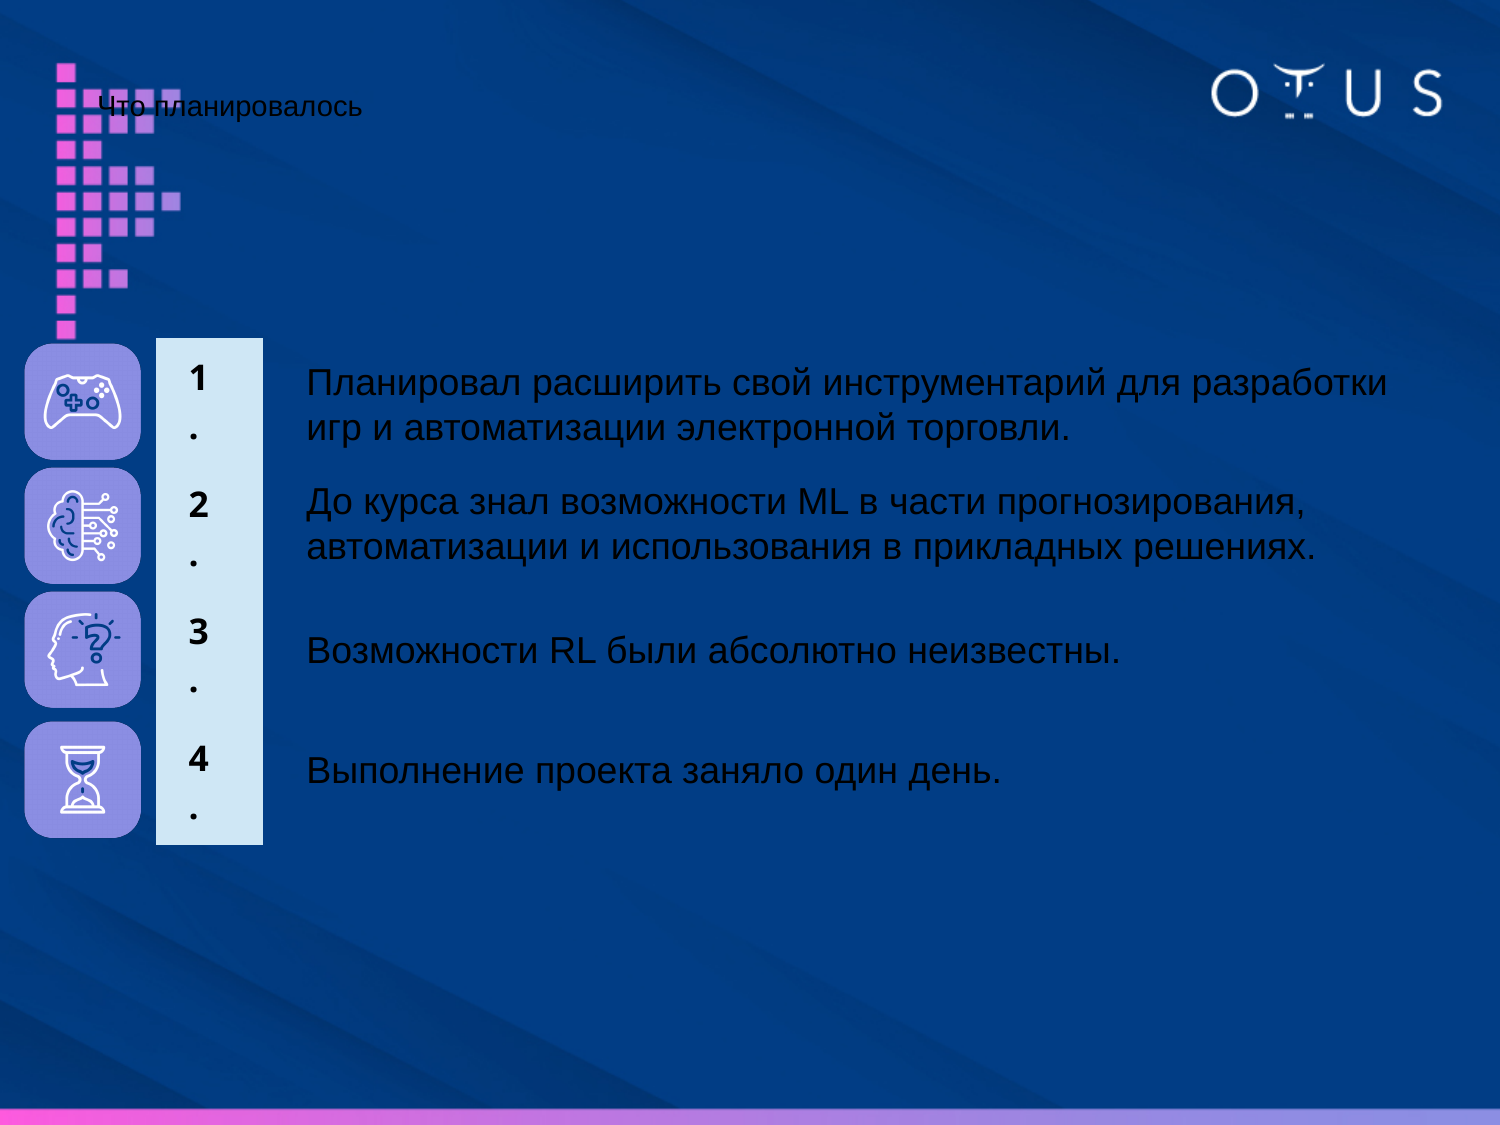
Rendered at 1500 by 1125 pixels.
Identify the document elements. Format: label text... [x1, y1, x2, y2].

picture [0, 0, 1500, 1125]
table_cell [210, 592, 263, 718]
title Что планировалось [82, 72, 1480, 287]
table_cell [210, 718, 263, 845]
table_header 1. [156, 338, 210, 465]
text_box Выполнение проекта заняло один день. [291, 708, 1442, 829]
table_header [210, 338, 263, 465]
table_cell 3. [156, 592, 210, 718]
text_box Возможности RL были абсолютно неизвестны. [291, 589, 1442, 708]
text_box Планировал расширить свой инструментарий для разработки игр и автоматизации электронной торговли. [291, 342, 1442, 462]
text_box До курса знал возможности ML в части прогнозирования, автоматизации и использования в прикладных решениях. [291, 462, 1442, 582]
table_cell [210, 465, 263, 592]
table_cell 2. [156, 465, 210, 592]
table_cell 4. [156, 718, 210, 845]
